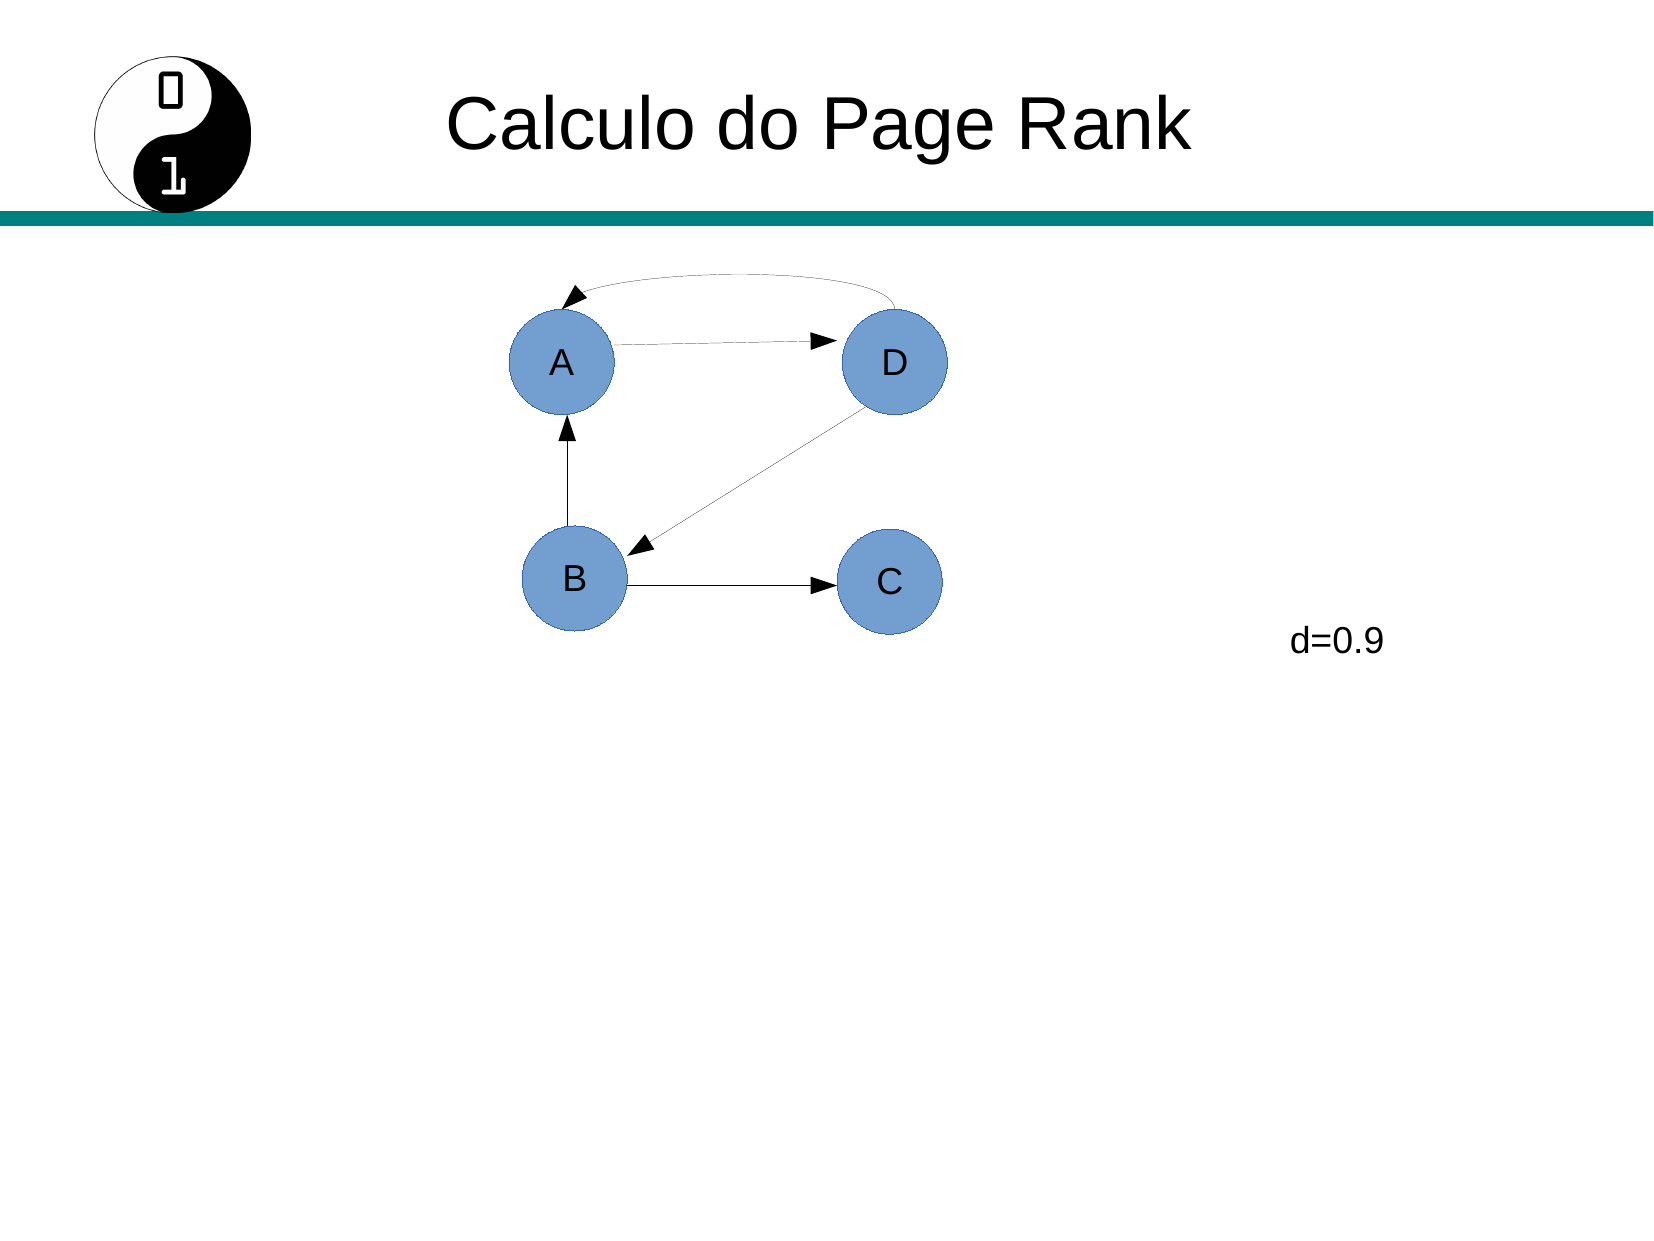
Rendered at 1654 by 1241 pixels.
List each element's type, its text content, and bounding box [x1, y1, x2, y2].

title Calculo do Page Rank [0, 19, 1654, 211]
text_box D [842, 309, 948, 415]
text_box B [522, 525, 628, 632]
text_box d=0.9 [1275, 611, 1400, 669]
picture [94, 56, 251, 213]
text_box A [509, 309, 615, 415]
text_box C [837, 529, 943, 635]
